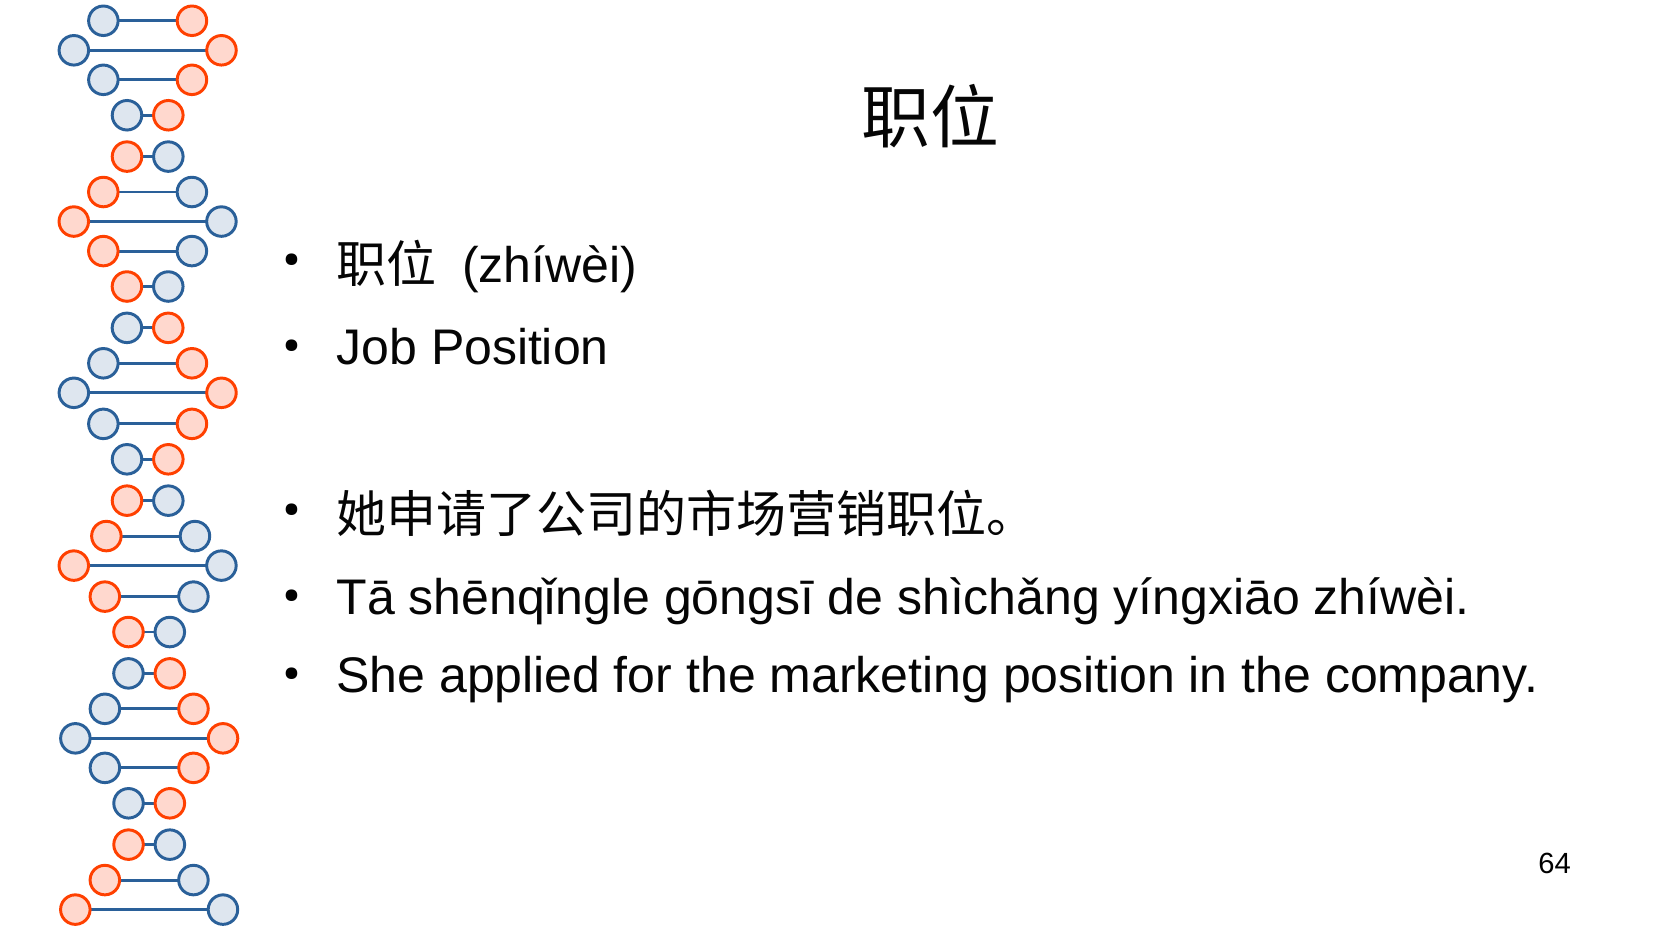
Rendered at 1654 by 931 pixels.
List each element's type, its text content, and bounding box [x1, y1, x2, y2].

list 职位 (zhíwèi) Job Position 她申请了公司的市场营销职位。 Tā shēnqǐngle gōngsī de shìchǎng yíngxiāo zhíwèi. She applied for the marketing position in the company. [265, 224, 1595, 764]
title 职位 [265, 35, 1595, 189]
